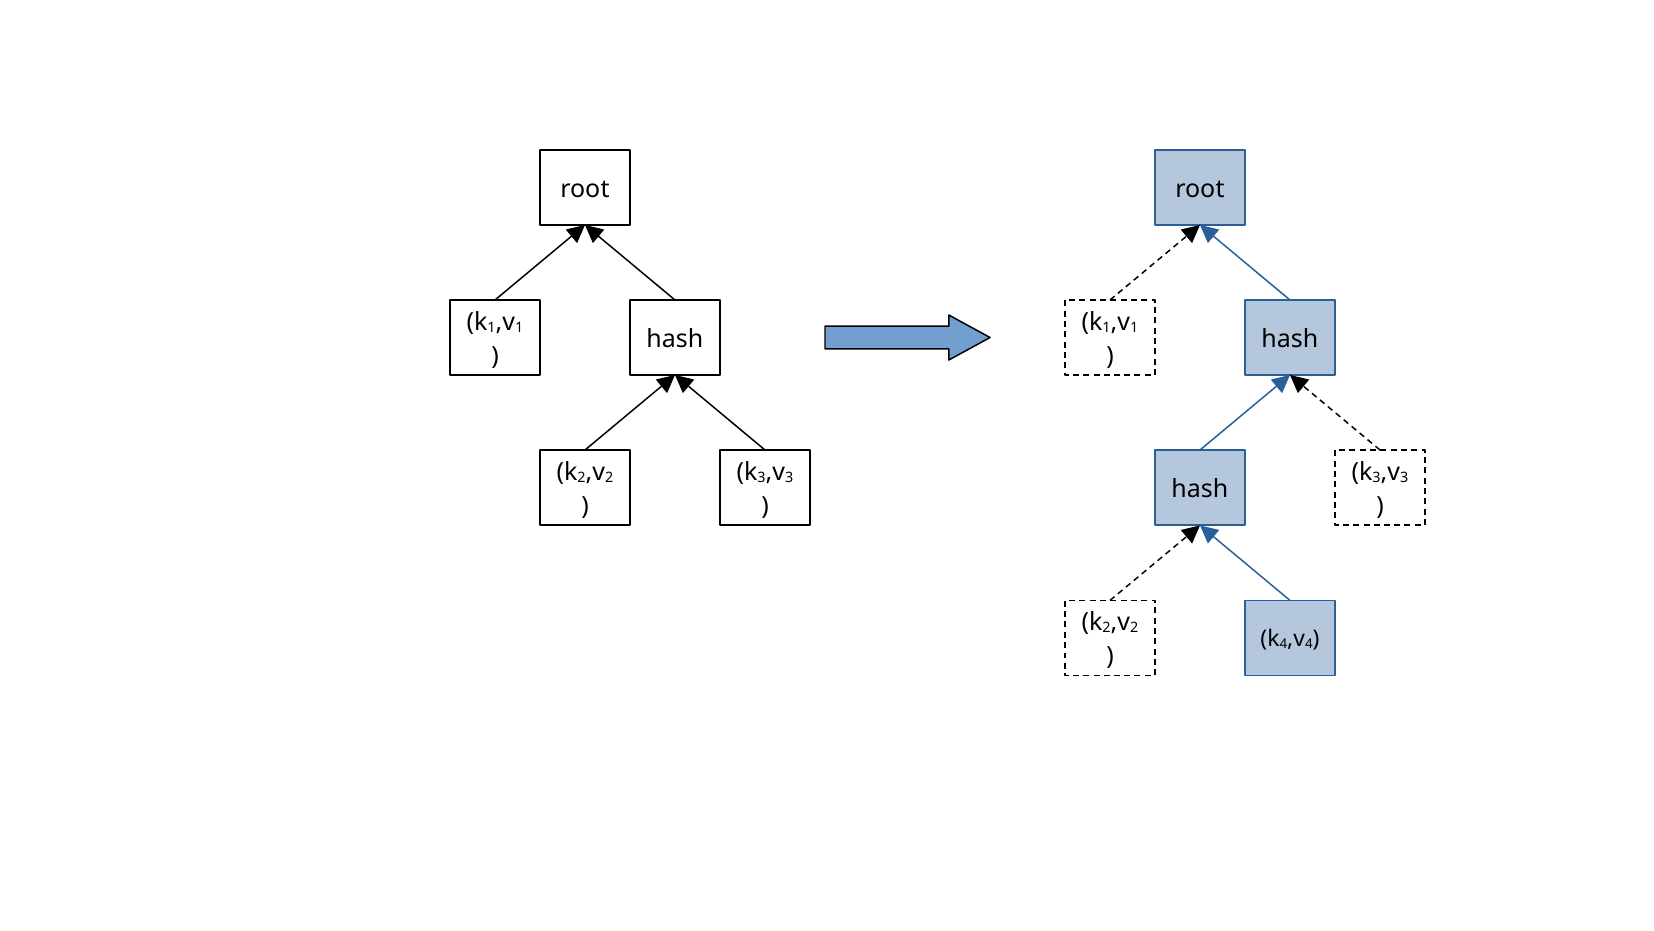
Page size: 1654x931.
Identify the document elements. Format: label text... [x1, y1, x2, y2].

text_box (k3,v3) [720, 450, 811, 526]
text_box [825, 315, 991, 361]
text_box (k2,v2) [540, 450, 631, 526]
text_box root [540, 150, 631, 226]
text_box (k1,v1) [450, 300, 541, 376]
text_box hash [1155, 450, 1246, 526]
text_box root [1155, 150, 1246, 226]
text_box (k3,v3) [1335, 450, 1426, 526]
text_box hash [630, 300, 721, 376]
text_box hash [1245, 300, 1336, 376]
text_box (k2,v2) [1065, 600, 1156, 676]
text_box (k1,v1) [1065, 300, 1156, 376]
text_box (k4,v4) [1245, 600, 1336, 676]
